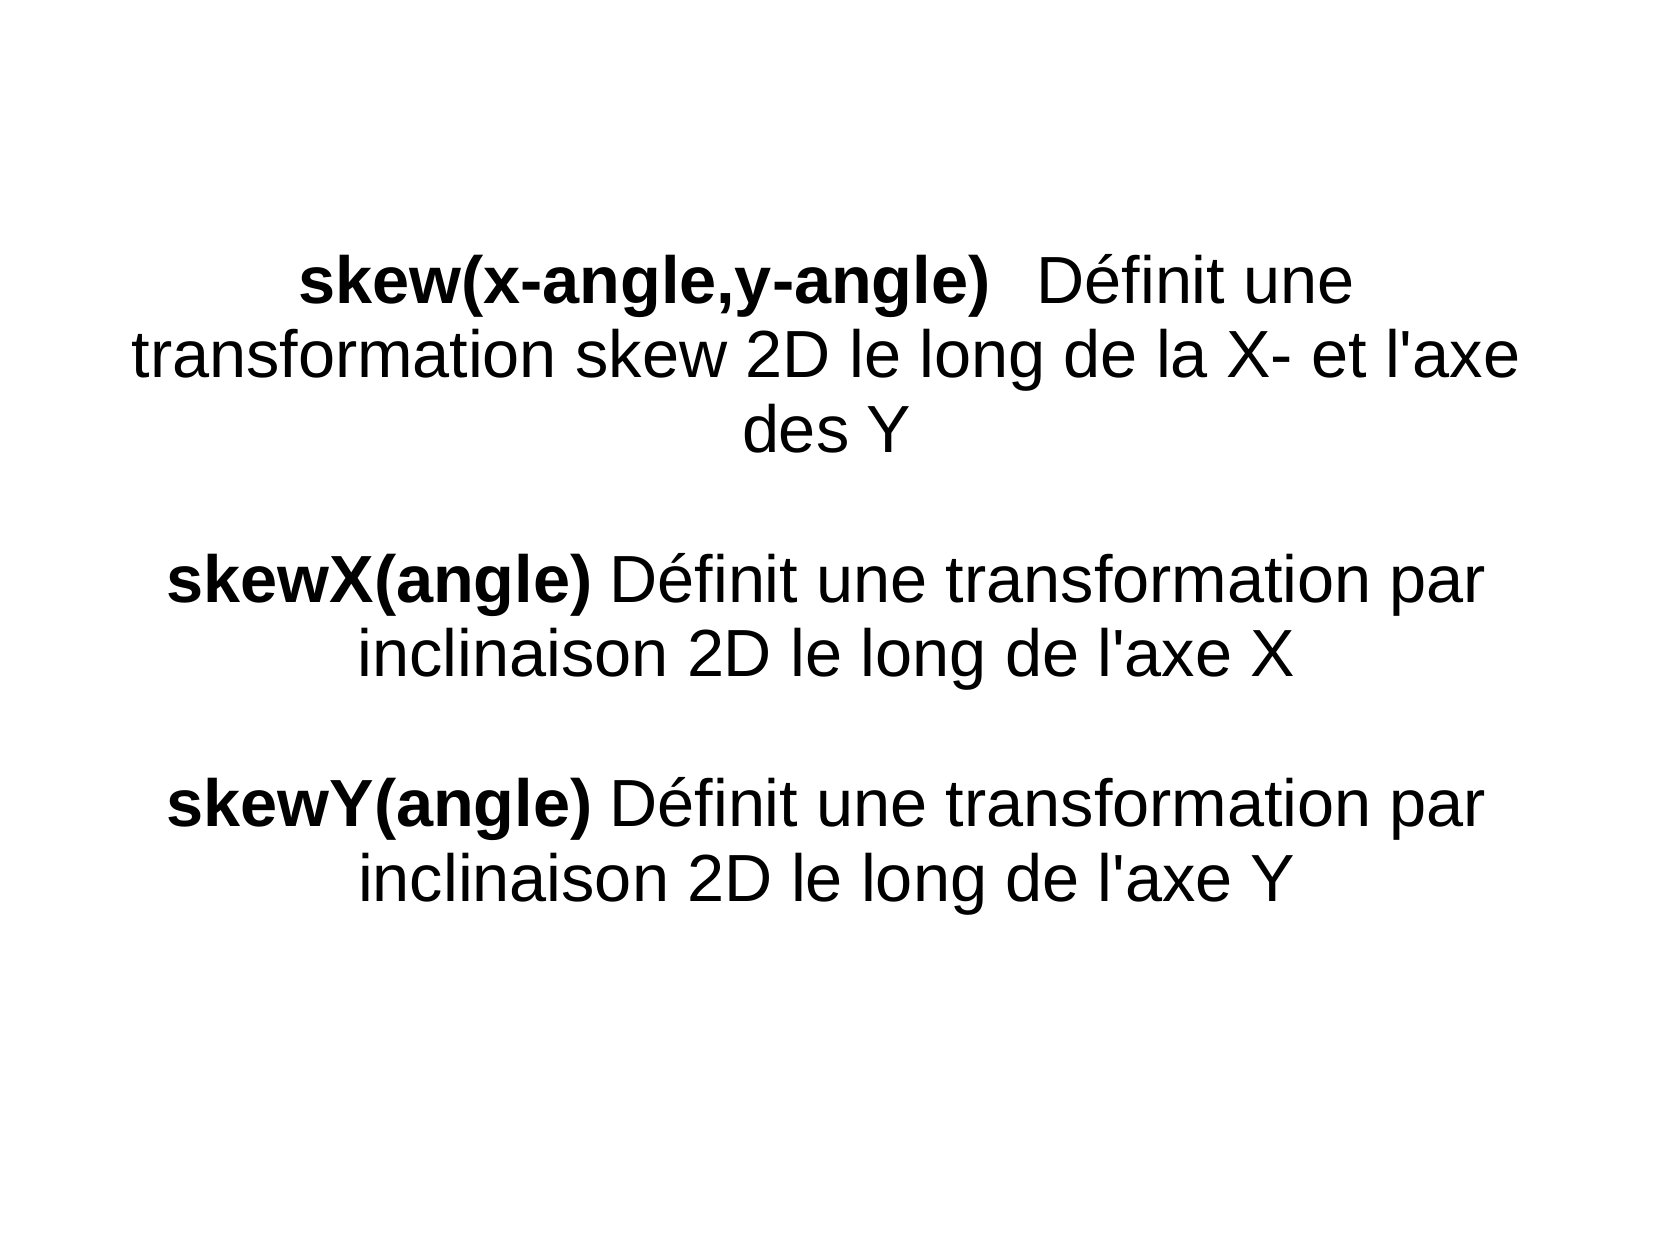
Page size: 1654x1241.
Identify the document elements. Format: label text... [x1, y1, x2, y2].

subtitle skew(x-angle,y-angle) Définit une transformation skew 2D le long de la X- et l'axe des Y skewX(angle) Définit une transformation par inclinaison 2D le long de l'axe X skewY(angle) Définit une transformation par inclinaison 2D le long de l'axe Y [82, 49, 1571, 1109]
